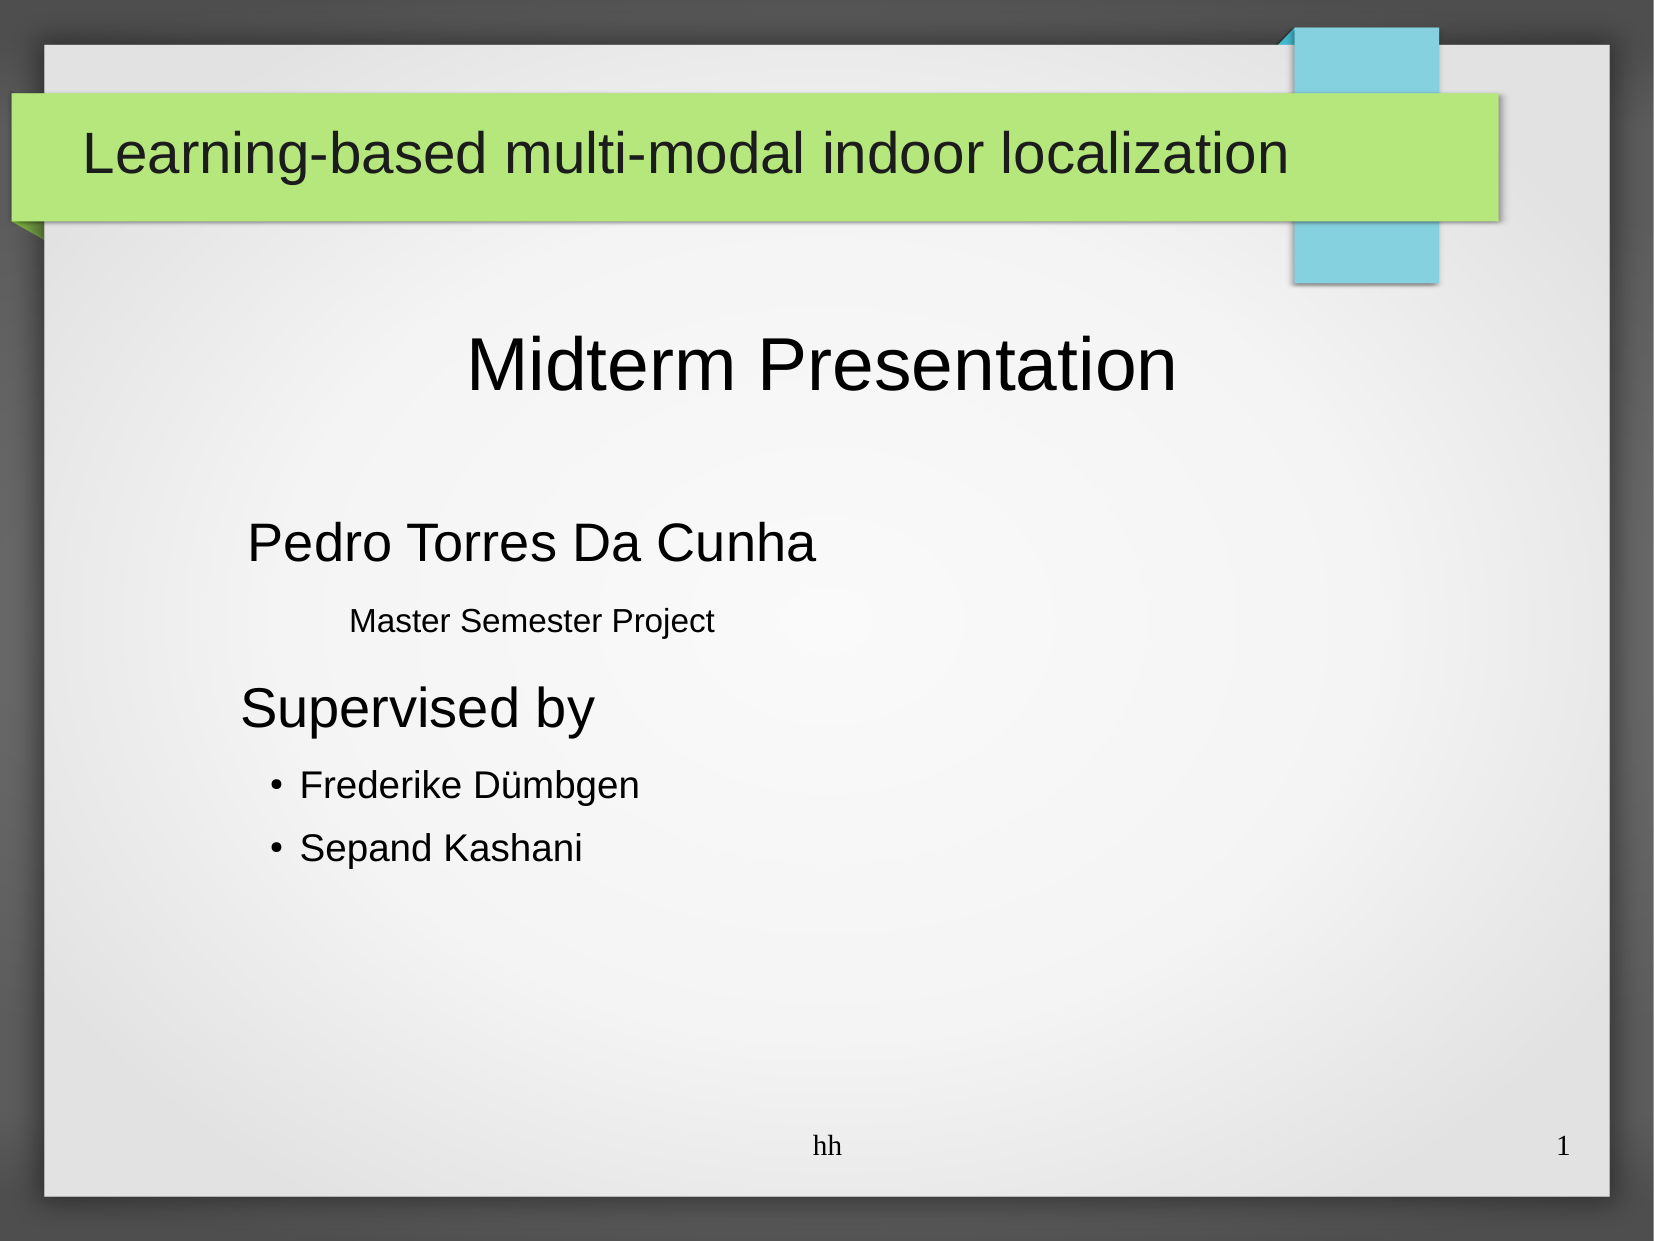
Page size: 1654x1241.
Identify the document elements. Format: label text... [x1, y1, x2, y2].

title Learning-based multi-modal indoor localization [82, 88, 1306, 219]
text_box Midterm Presentation [451, 315, 1203, 419]
picture [0, 0, 1654, 1241]
list Supervised by Frederike Dümbgen Sepand Kashani [240, 676, 751, 871]
list Pedro Torres Da Cunha Master Semester Project [180, 511, 886, 856]
